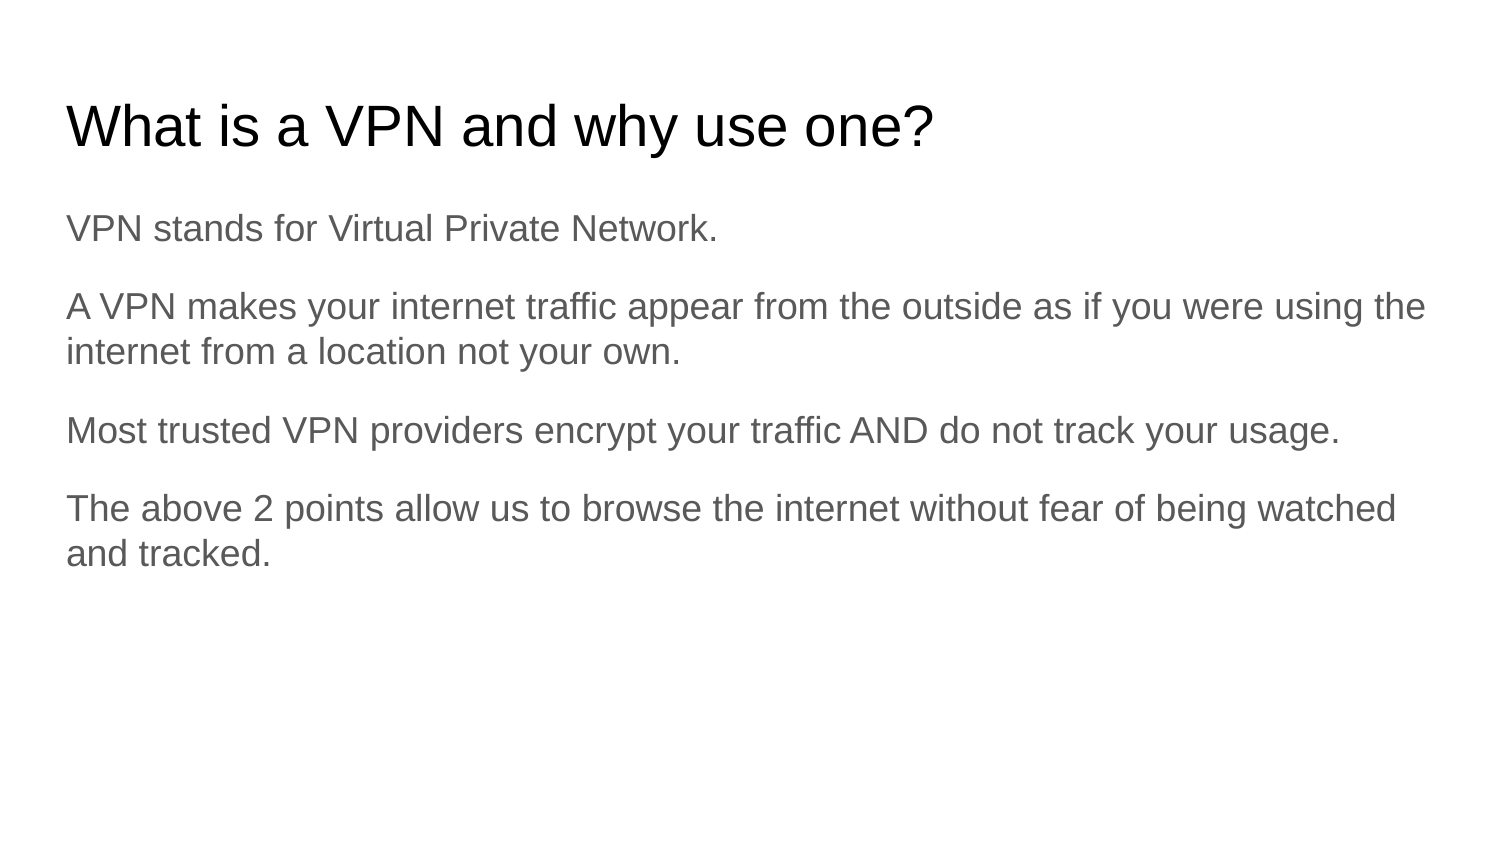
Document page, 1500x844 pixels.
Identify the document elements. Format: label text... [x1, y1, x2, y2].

list VPN stands for Virtual Private Network. A VPN makes your internet traffic appear from the outside as if you were using the internet from a location not your own. Most trusted VPN providers encrypt your traffic AND do not track your usage. The above 2 points allow us to browse the internet without fear of being watched and tracked. [51, 189, 1449, 750]
title What is a VPN and why use one? [51, 72, 1449, 167]
